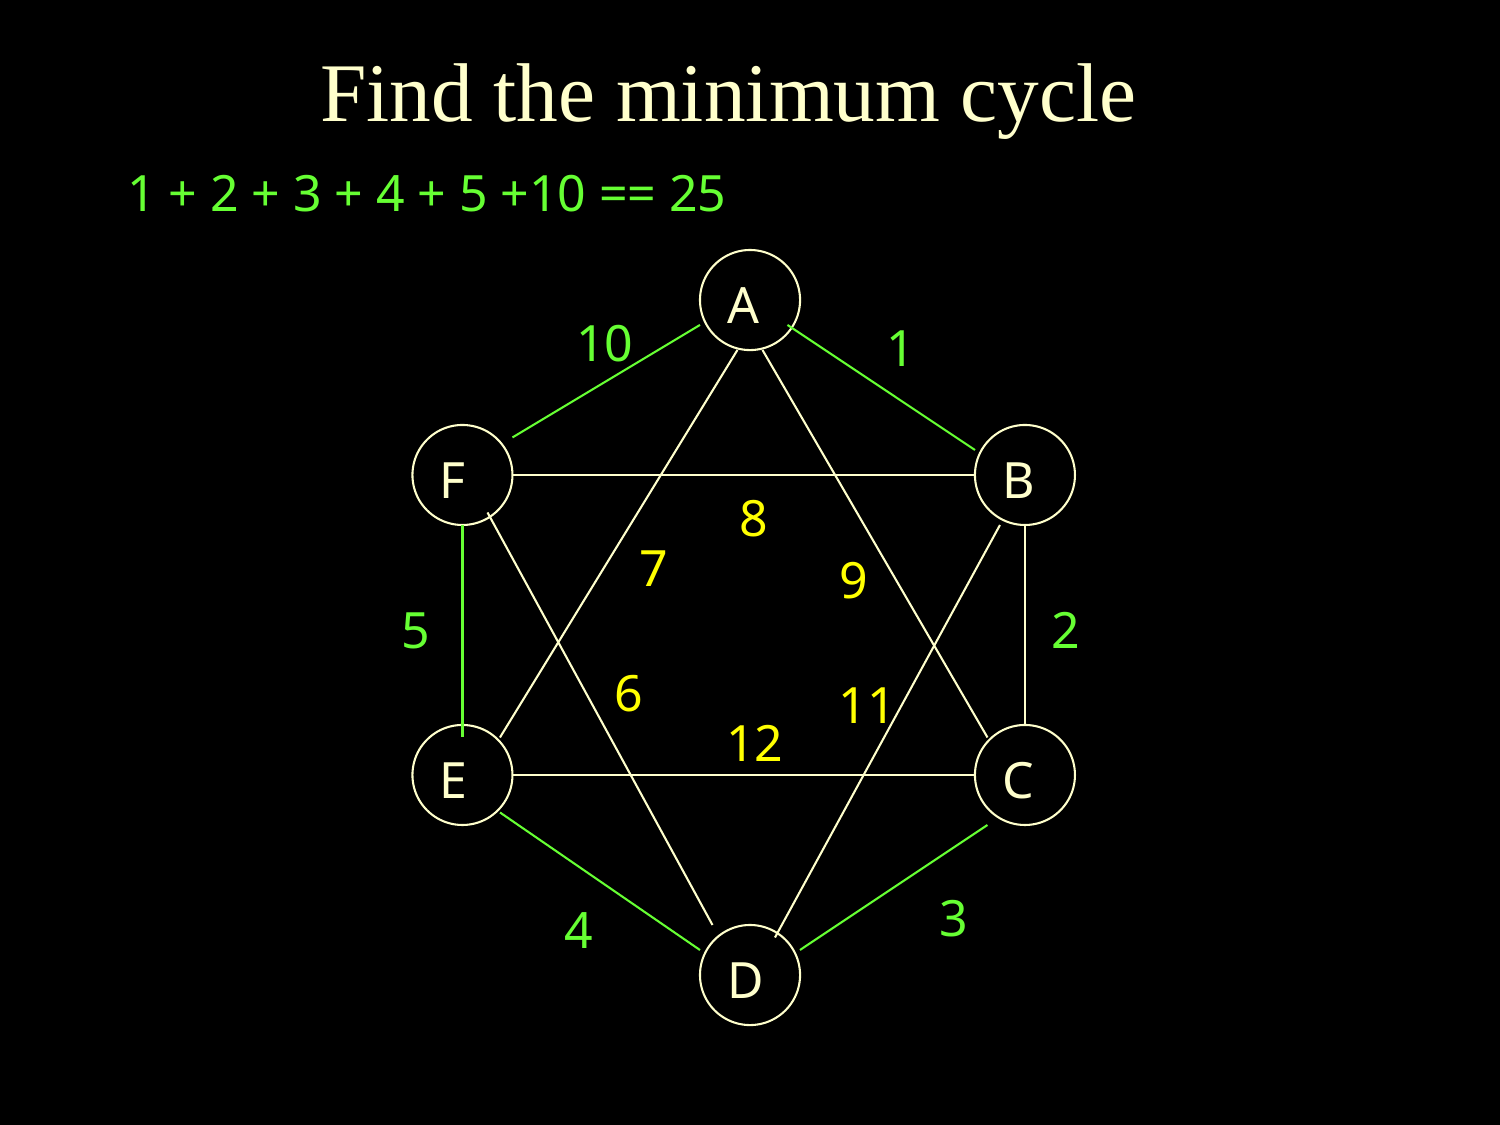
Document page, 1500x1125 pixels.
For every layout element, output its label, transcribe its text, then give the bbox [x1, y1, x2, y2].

text_box B [987, 437, 1047, 522]
text_box 1 + 2 + 3 + 4 + 5 +10 == 25 [112, 149, 742, 234]
text_box E [425, 737, 484, 822]
text_box 6 [599, 649, 658, 734]
text_box 7 [624, 524, 683, 609]
text_box C [987, 737, 1047, 822]
text_box 11 [824, 662, 911, 747]
title Find the minimum cycle [0, 37, 1458, 150]
text_box 2 [1037, 587, 1096, 672]
text_box 3 [924, 874, 983, 959]
text_box 8 [724, 474, 783, 559]
text_box A [712, 262, 772, 347]
text_box 1 [872, 305, 931, 390]
text_box 10 [561, 299, 649, 384]
text_box 4 [549, 887, 608, 972]
text_box D [712, 937, 772, 1022]
text_box 9 [824, 537, 883, 622]
text_box 5 [387, 587, 446, 672]
text_box F [425, 437, 484, 522]
text_box 12 [711, 699, 799, 784]
